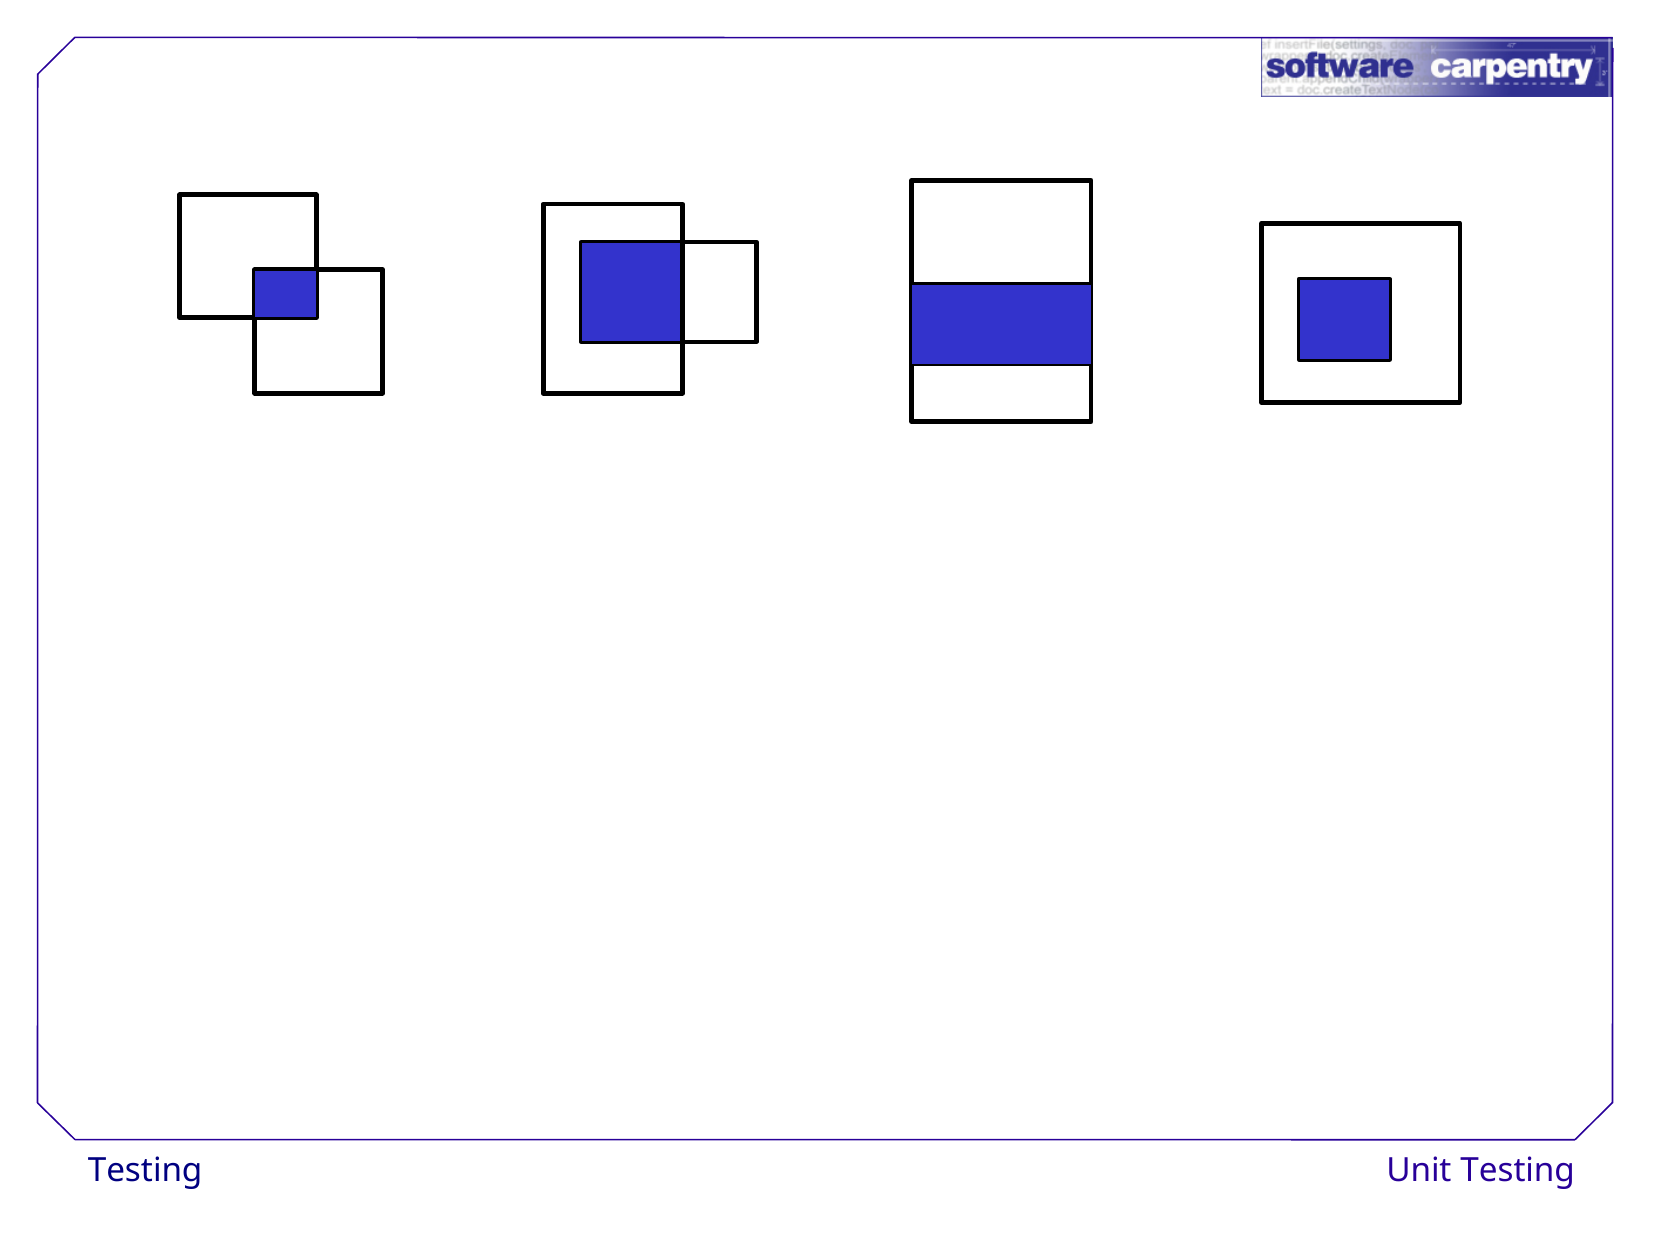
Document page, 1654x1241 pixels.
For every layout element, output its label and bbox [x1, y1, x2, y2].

text_box [1299, 279, 1390, 360]
text_box [911, 284, 1092, 365]
picture [1261, 39, 1613, 97]
text_box [254, 269, 317, 318]
text_box [581, 241, 682, 342]
